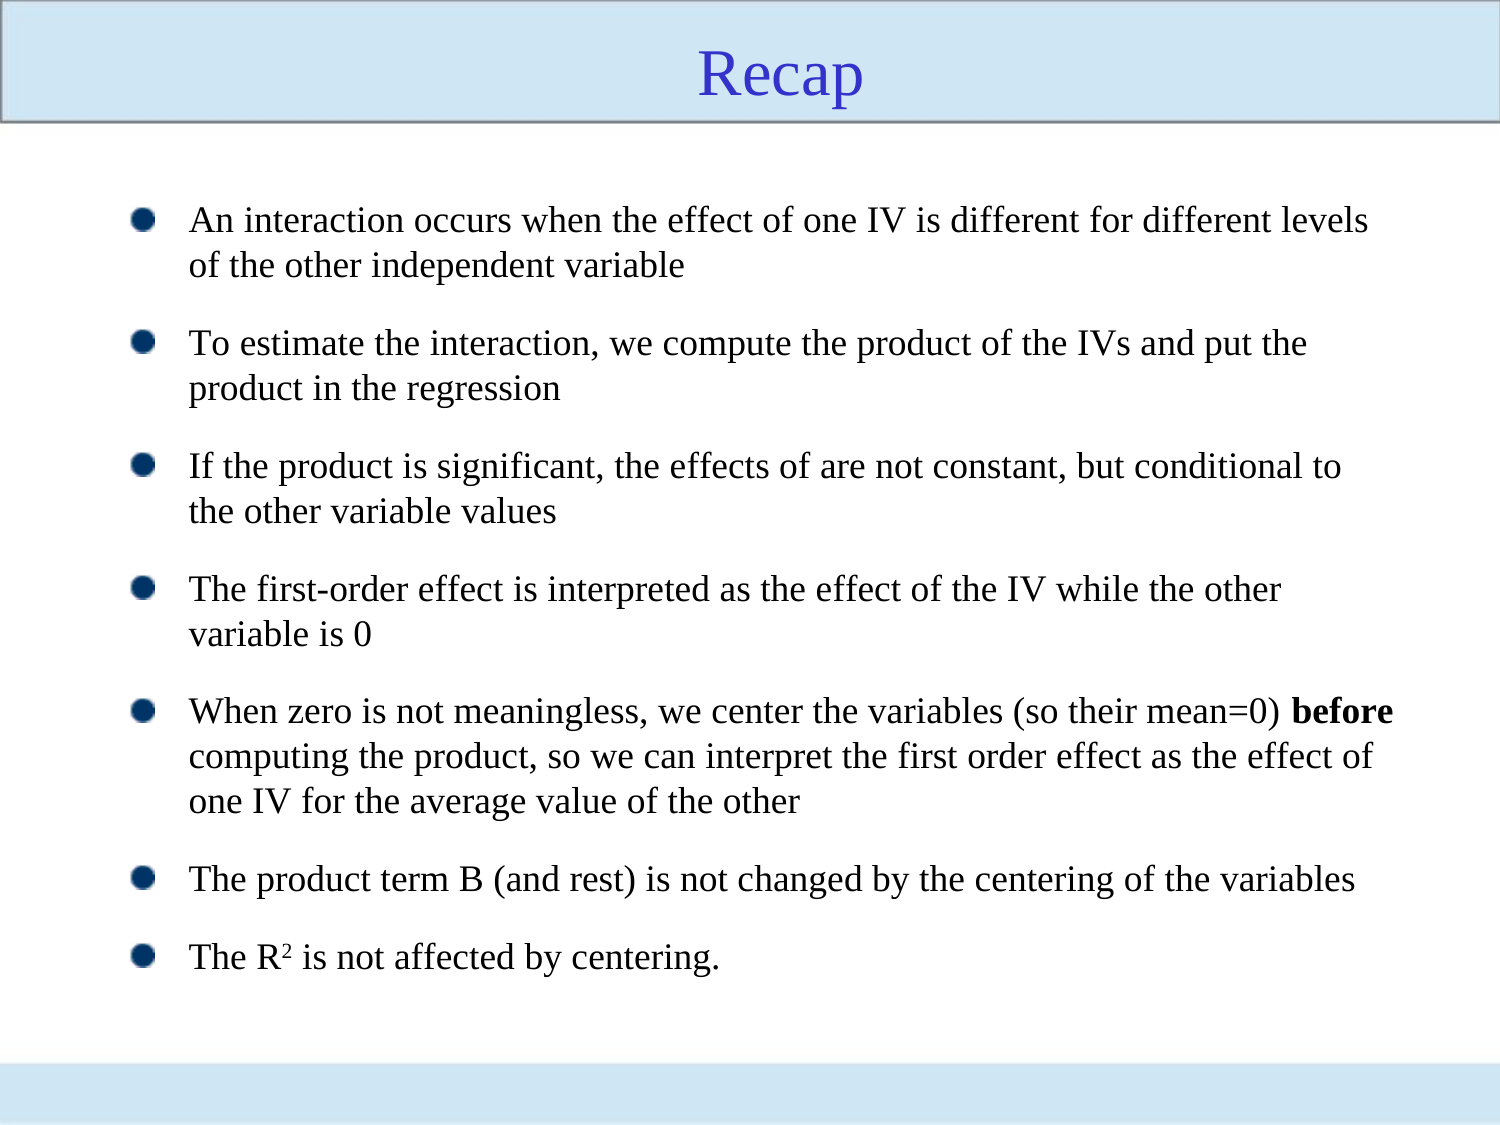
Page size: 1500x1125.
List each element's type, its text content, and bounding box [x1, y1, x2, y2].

picture [0, 0, 1500, 1125]
text_box An interaction occurs when the effect of one IV is different for different levels of the other independent variable To estimate the interaction, we compute the product of the IVs and put the product in the regression If the product is significant, the effects of are not constant, but conditional to the other variable values The first-order effect is interpreted as the effect of the IV while the other variable is 0 When zero is not meaningless, we center the variables (so their mean=0) before computing the product, so we can interpret the first order effect as the effect of one IV for the average value of the other The product term B (and rest) is not changed by the centering of the variables The R2 is not affected by centering. [112, 187, 1413, 985]
title Recap [249, 21, 1313, 117]
